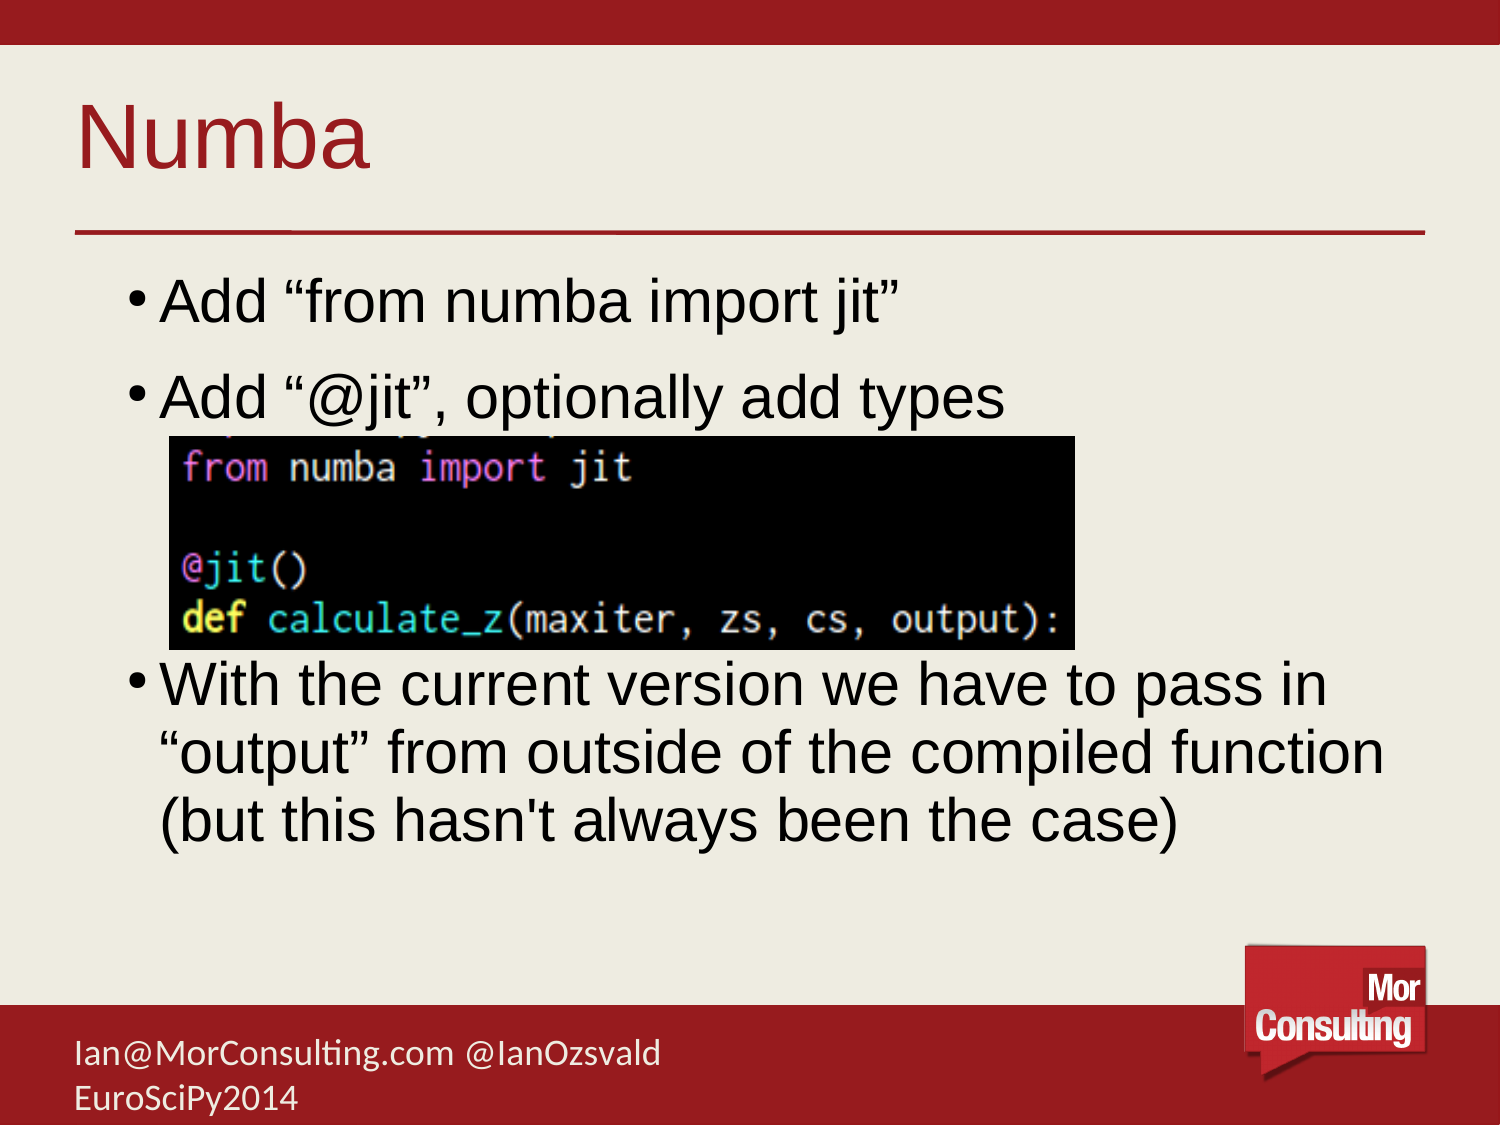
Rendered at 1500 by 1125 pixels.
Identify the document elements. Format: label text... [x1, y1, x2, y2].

title Numba [74, 44, 1425, 232]
list Add “from numba import jit” Add “@jit”, optionally add types With the current version we have to pass in “output” from outside of the compiled function (but this hasn't always been the case) [75, 263, 1395, 916]
picture [1230, 935, 1438, 1089]
picture [169, 436, 1075, 650]
